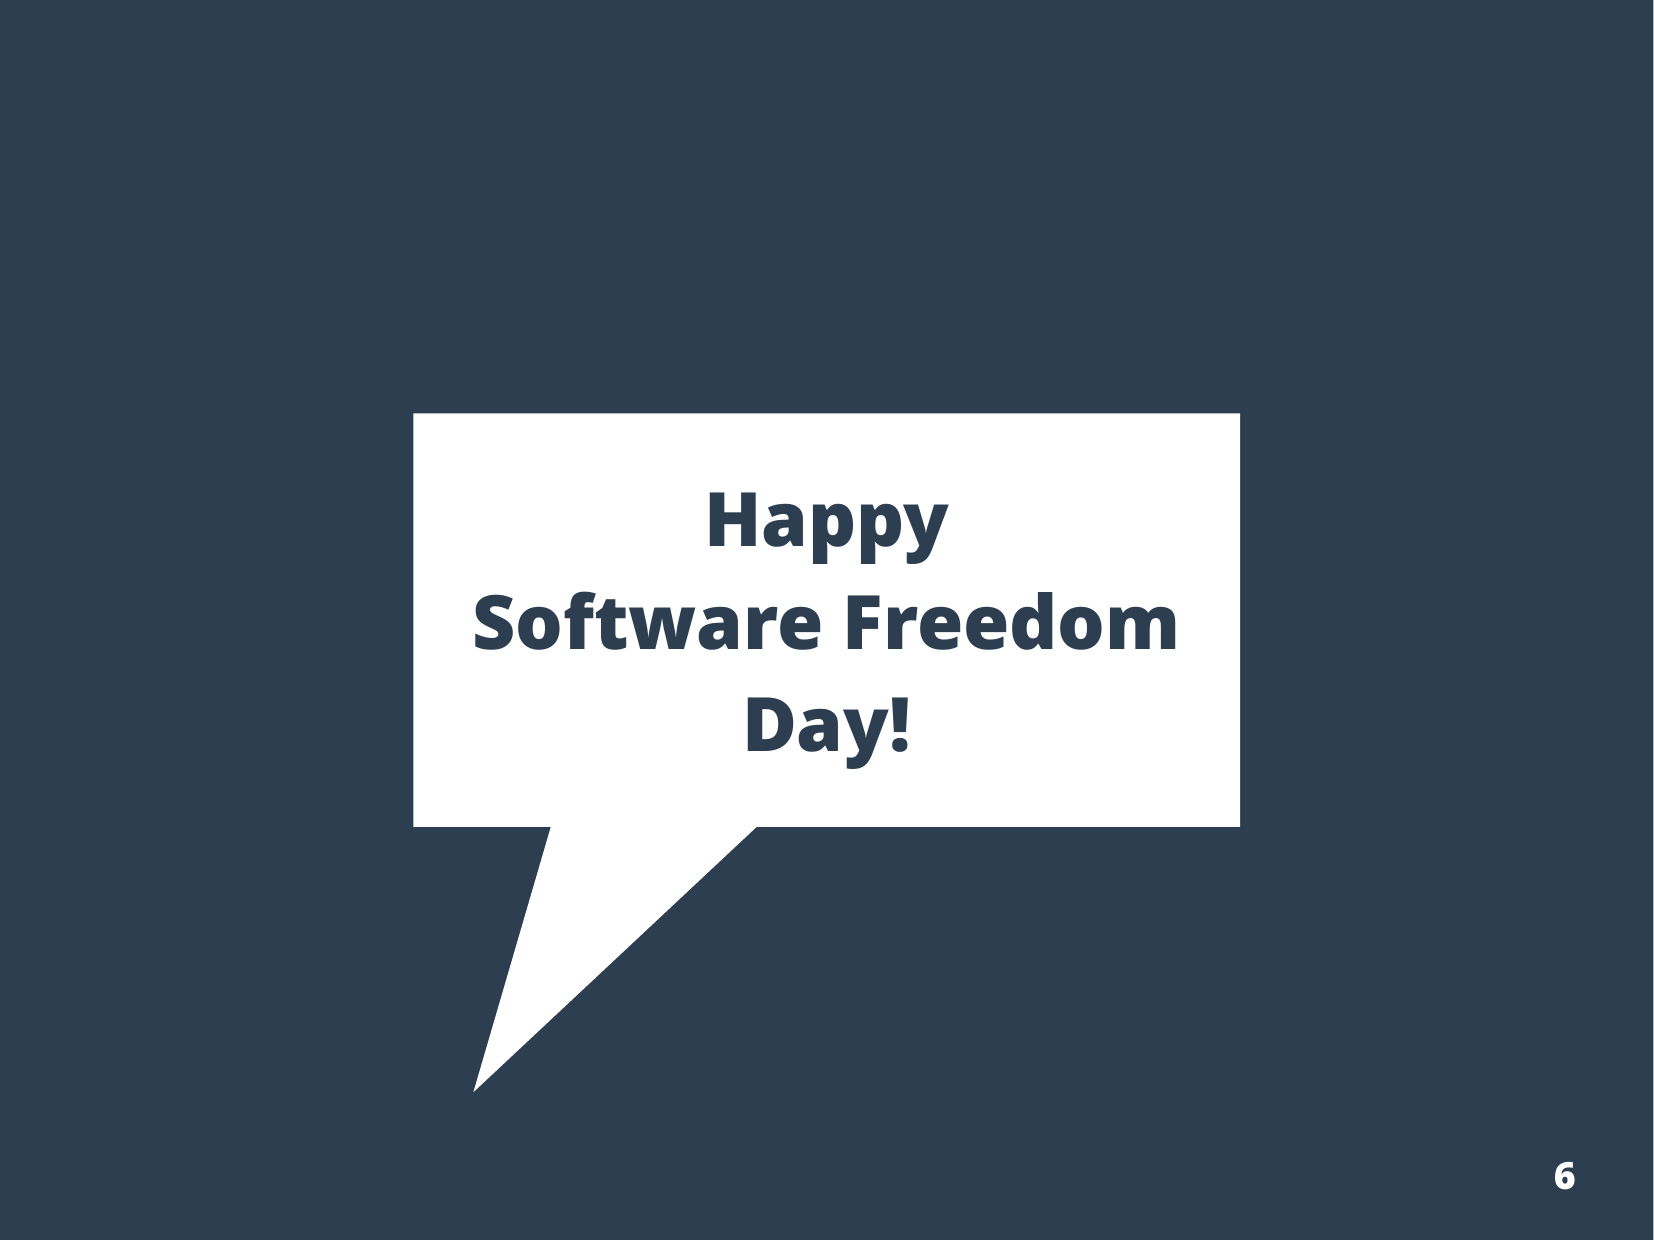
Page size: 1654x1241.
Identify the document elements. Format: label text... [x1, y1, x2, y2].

title Happy Software Freedom Day! [442, 442, 1211, 798]
